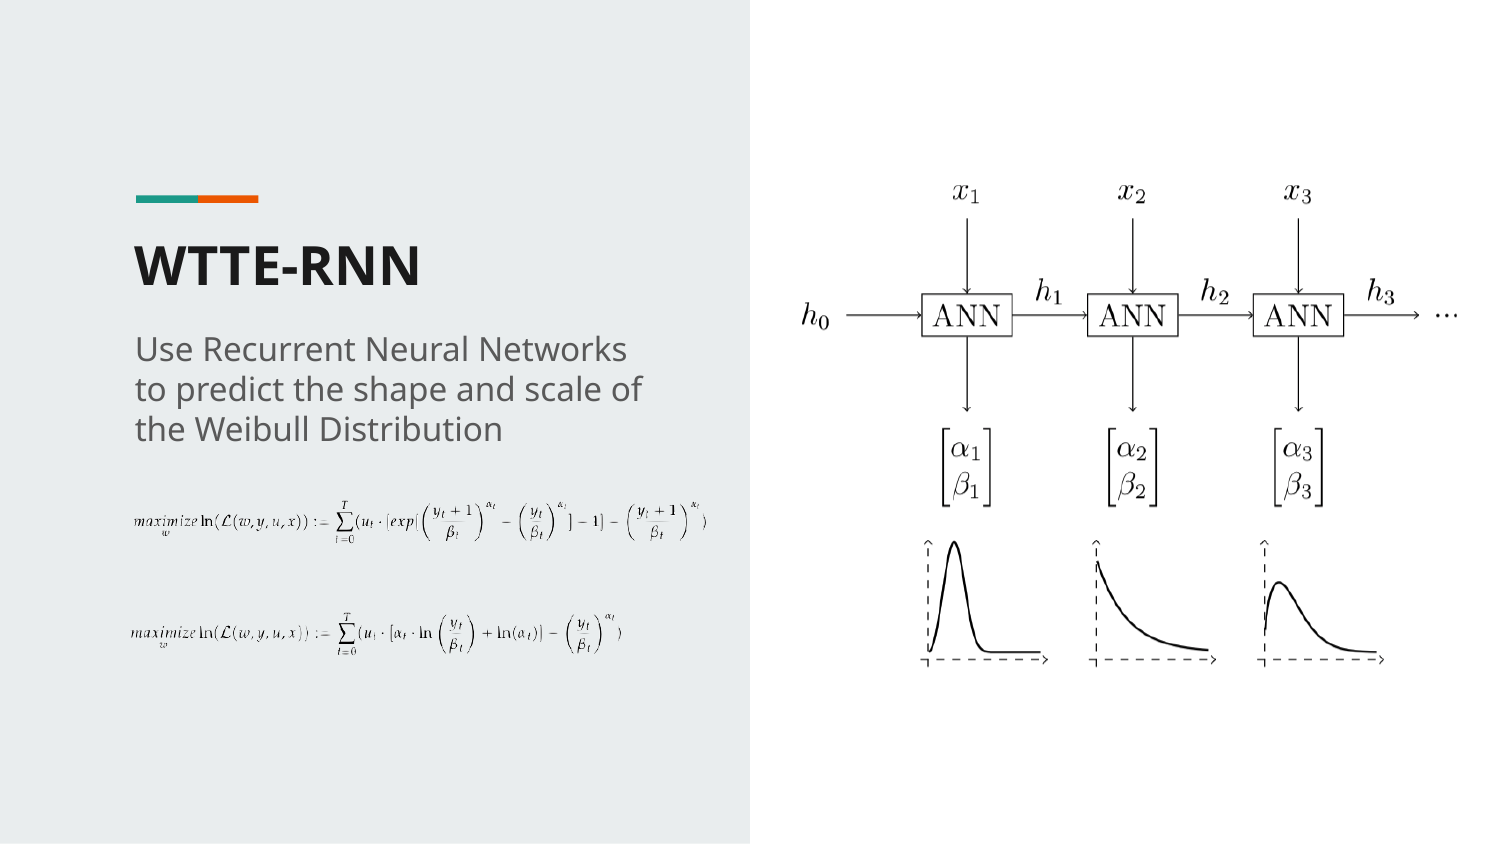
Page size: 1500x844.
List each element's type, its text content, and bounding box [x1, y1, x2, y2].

picture [750, 156, 1500, 688]
title WTTE-RNN [119, 216, 662, 313]
picture [124, 598, 632, 663]
subtitle Use Recurrent Neural Networks to predict the shape and scale of the Weibull Distribution [119, 313, 662, 439]
picture [124, 493, 715, 545]
title WTTE-RNN [119, 439, 662, 494]
